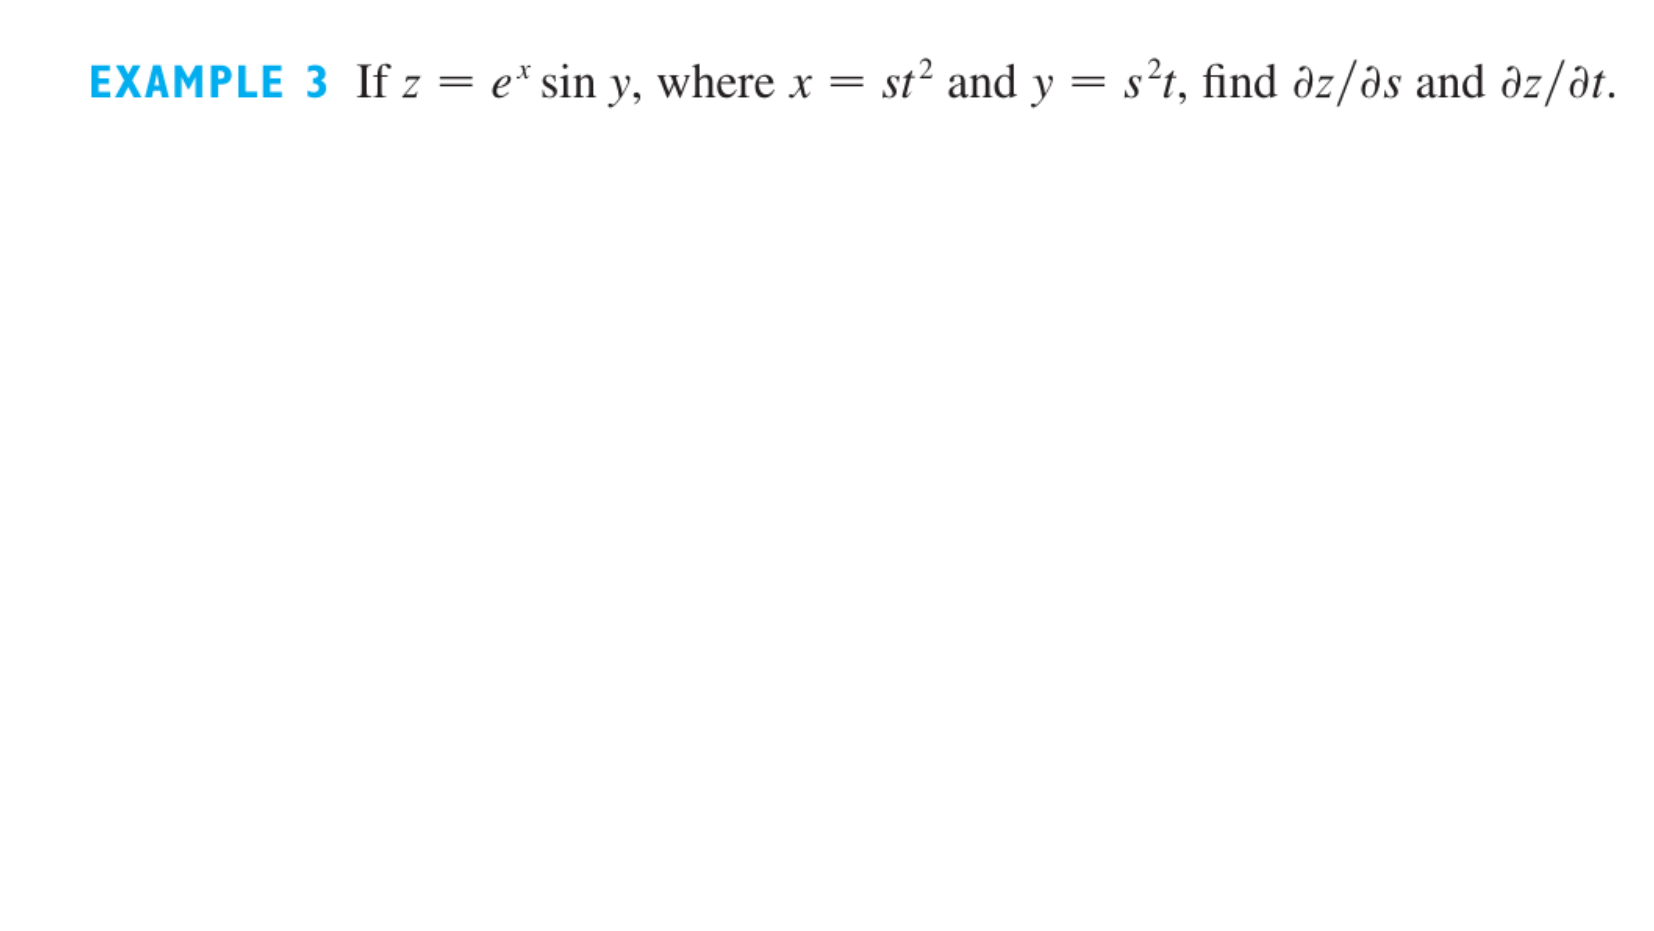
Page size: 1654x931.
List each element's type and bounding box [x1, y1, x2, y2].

picture [73, 47, 1630, 123]
